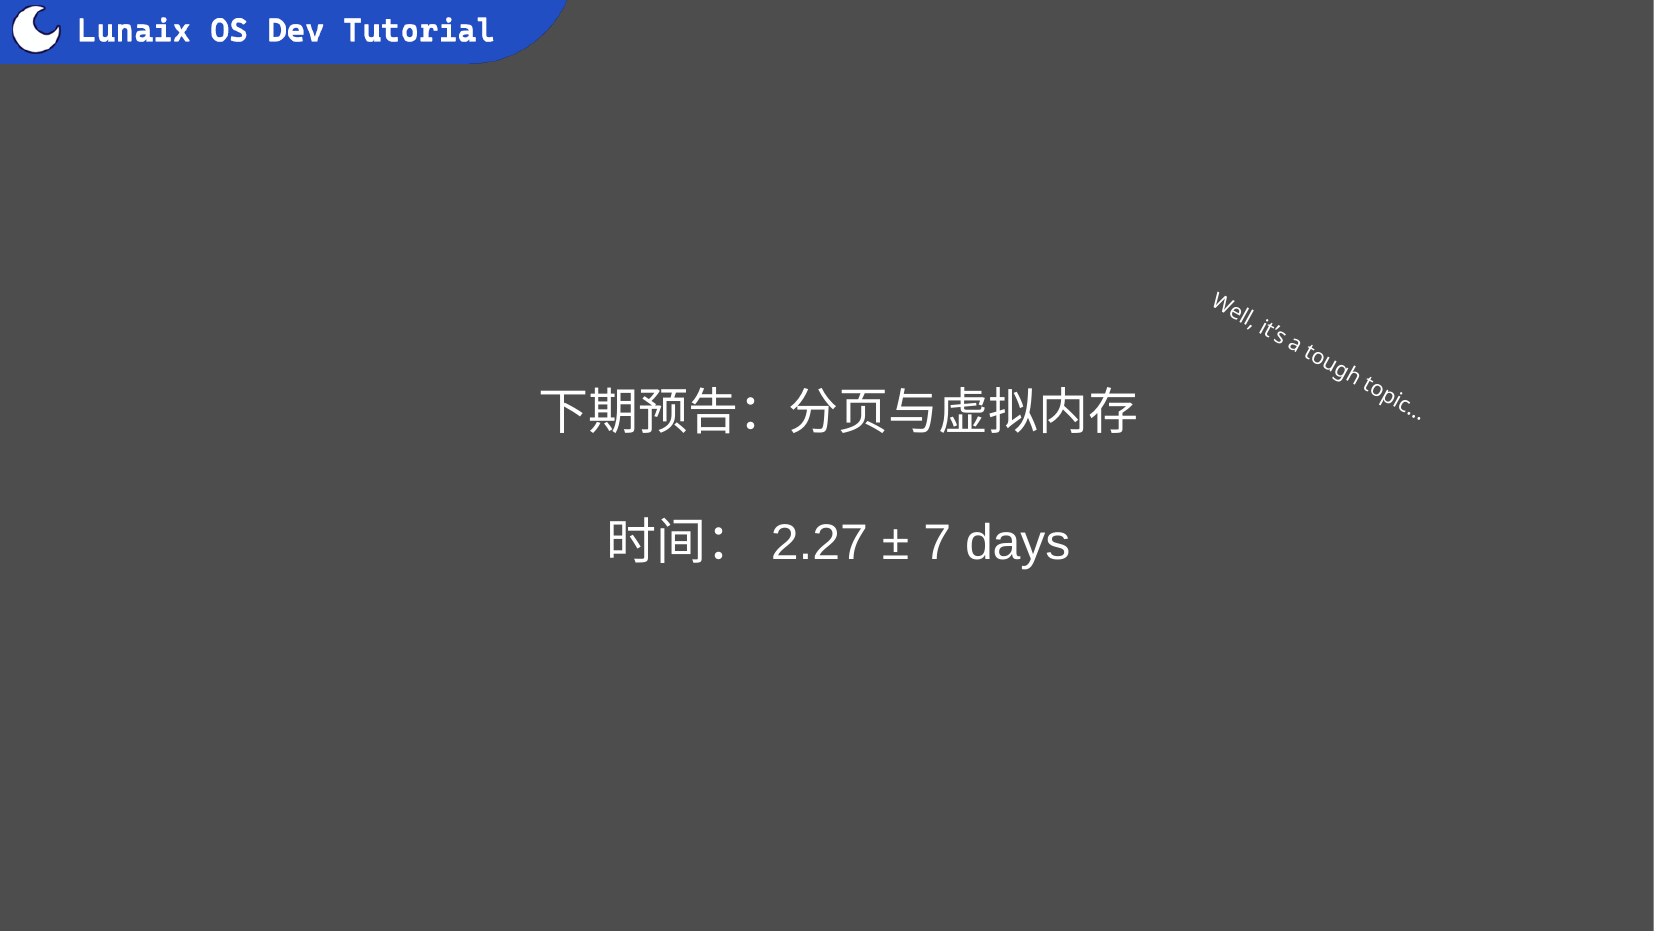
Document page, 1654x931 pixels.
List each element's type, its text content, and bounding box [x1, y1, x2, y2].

title 时间：2.27 ± 7 days [295, 496, 1382, 579]
picture [0, 0, 1654, 931]
title 下期预告：分页与虚拟内存 [295, 366, 1382, 449]
text_box Well, it’s a tough topic... [1192, 271, 1450, 438]
